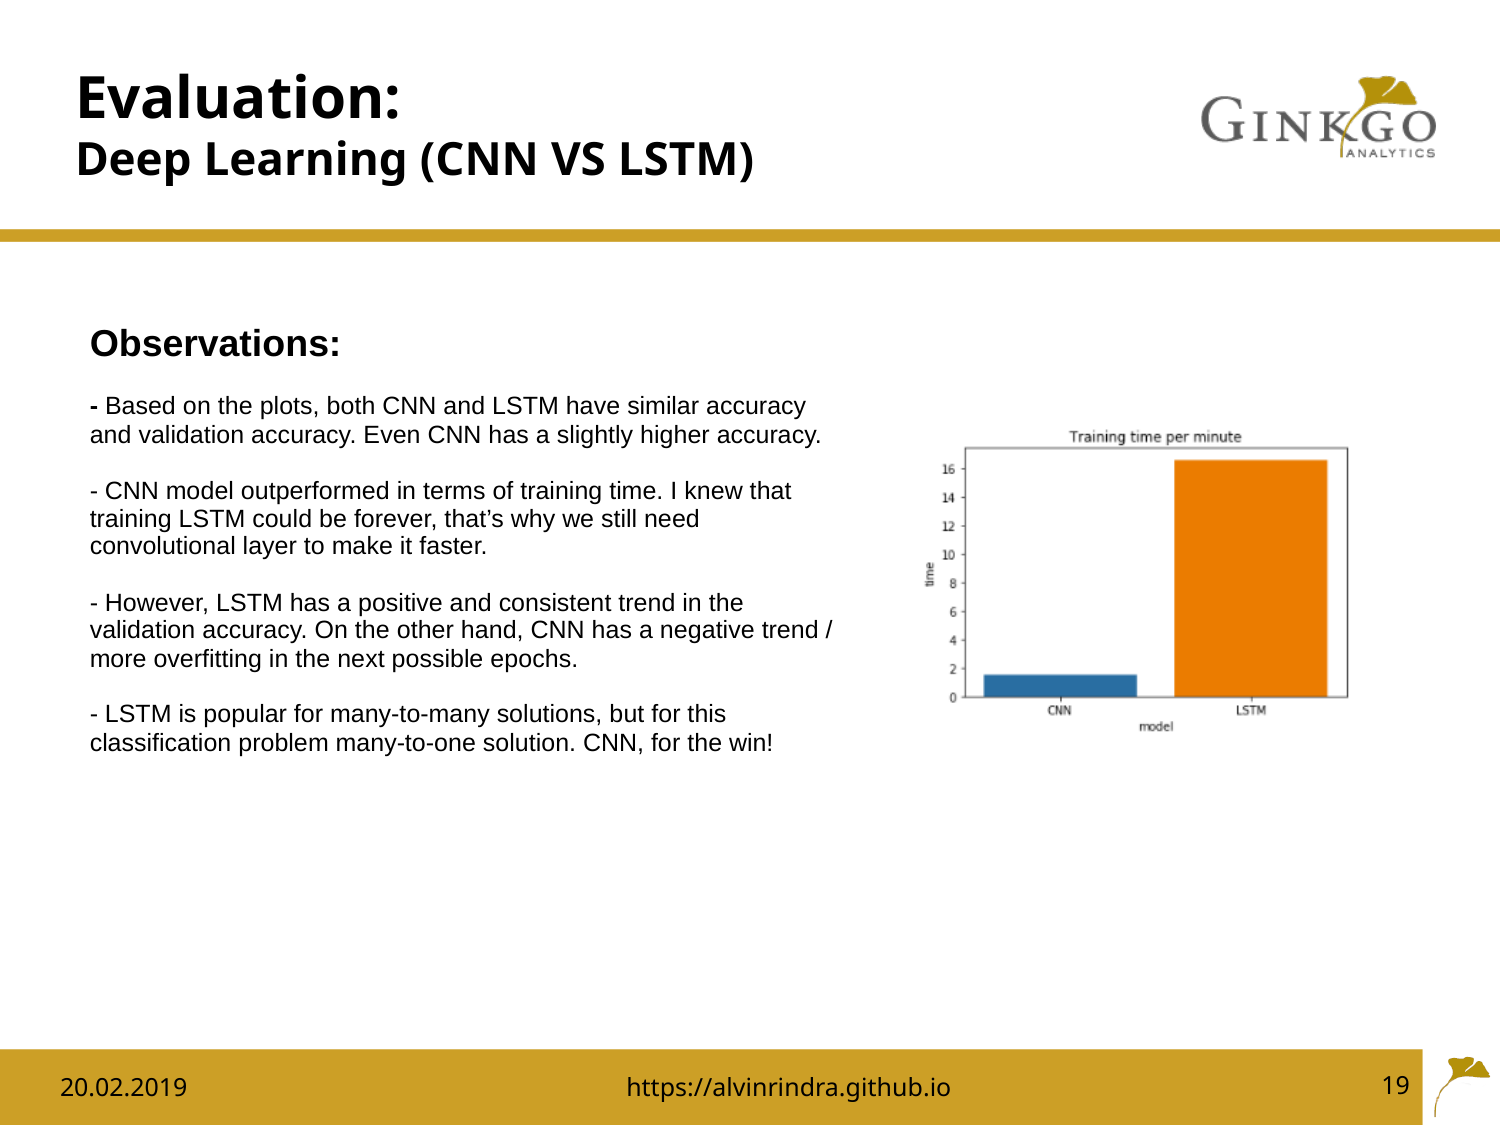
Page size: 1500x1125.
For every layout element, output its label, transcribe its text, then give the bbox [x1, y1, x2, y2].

picture [0, 0, 1500, 1125]
list Evaluation: Deep Learning (CNN VS LSTM) [75, 60, 1069, 244]
text_box 20.02.2019 [60, 1056, 266, 1117]
text_box https://alvinrindra.github.io [266, 1056, 993, 1117]
text_box <number> [1196, 1056, 1425, 1117]
text_box Observations: - Based on the plots, both CNN and LSTM have similar accuracy and validation accuracy. Even CNN has a slightly higher accuracy. - CNN model outperformed in terms of training time. I knew that training LSTM could be forever, that’s why we still need convolutional layer to make it faster. - However, LSTM has a positive and consistent trend in the validation accuracy. On the other hand, CNN has a negative trend / more overfitting in the next possible epochs. - LSTM is popular for many-to-many solutions, but for this classification problem many-to-one solution. CNN, for the win! [75, 314, 856, 792]
list [60, 289, 1425, 1081]
